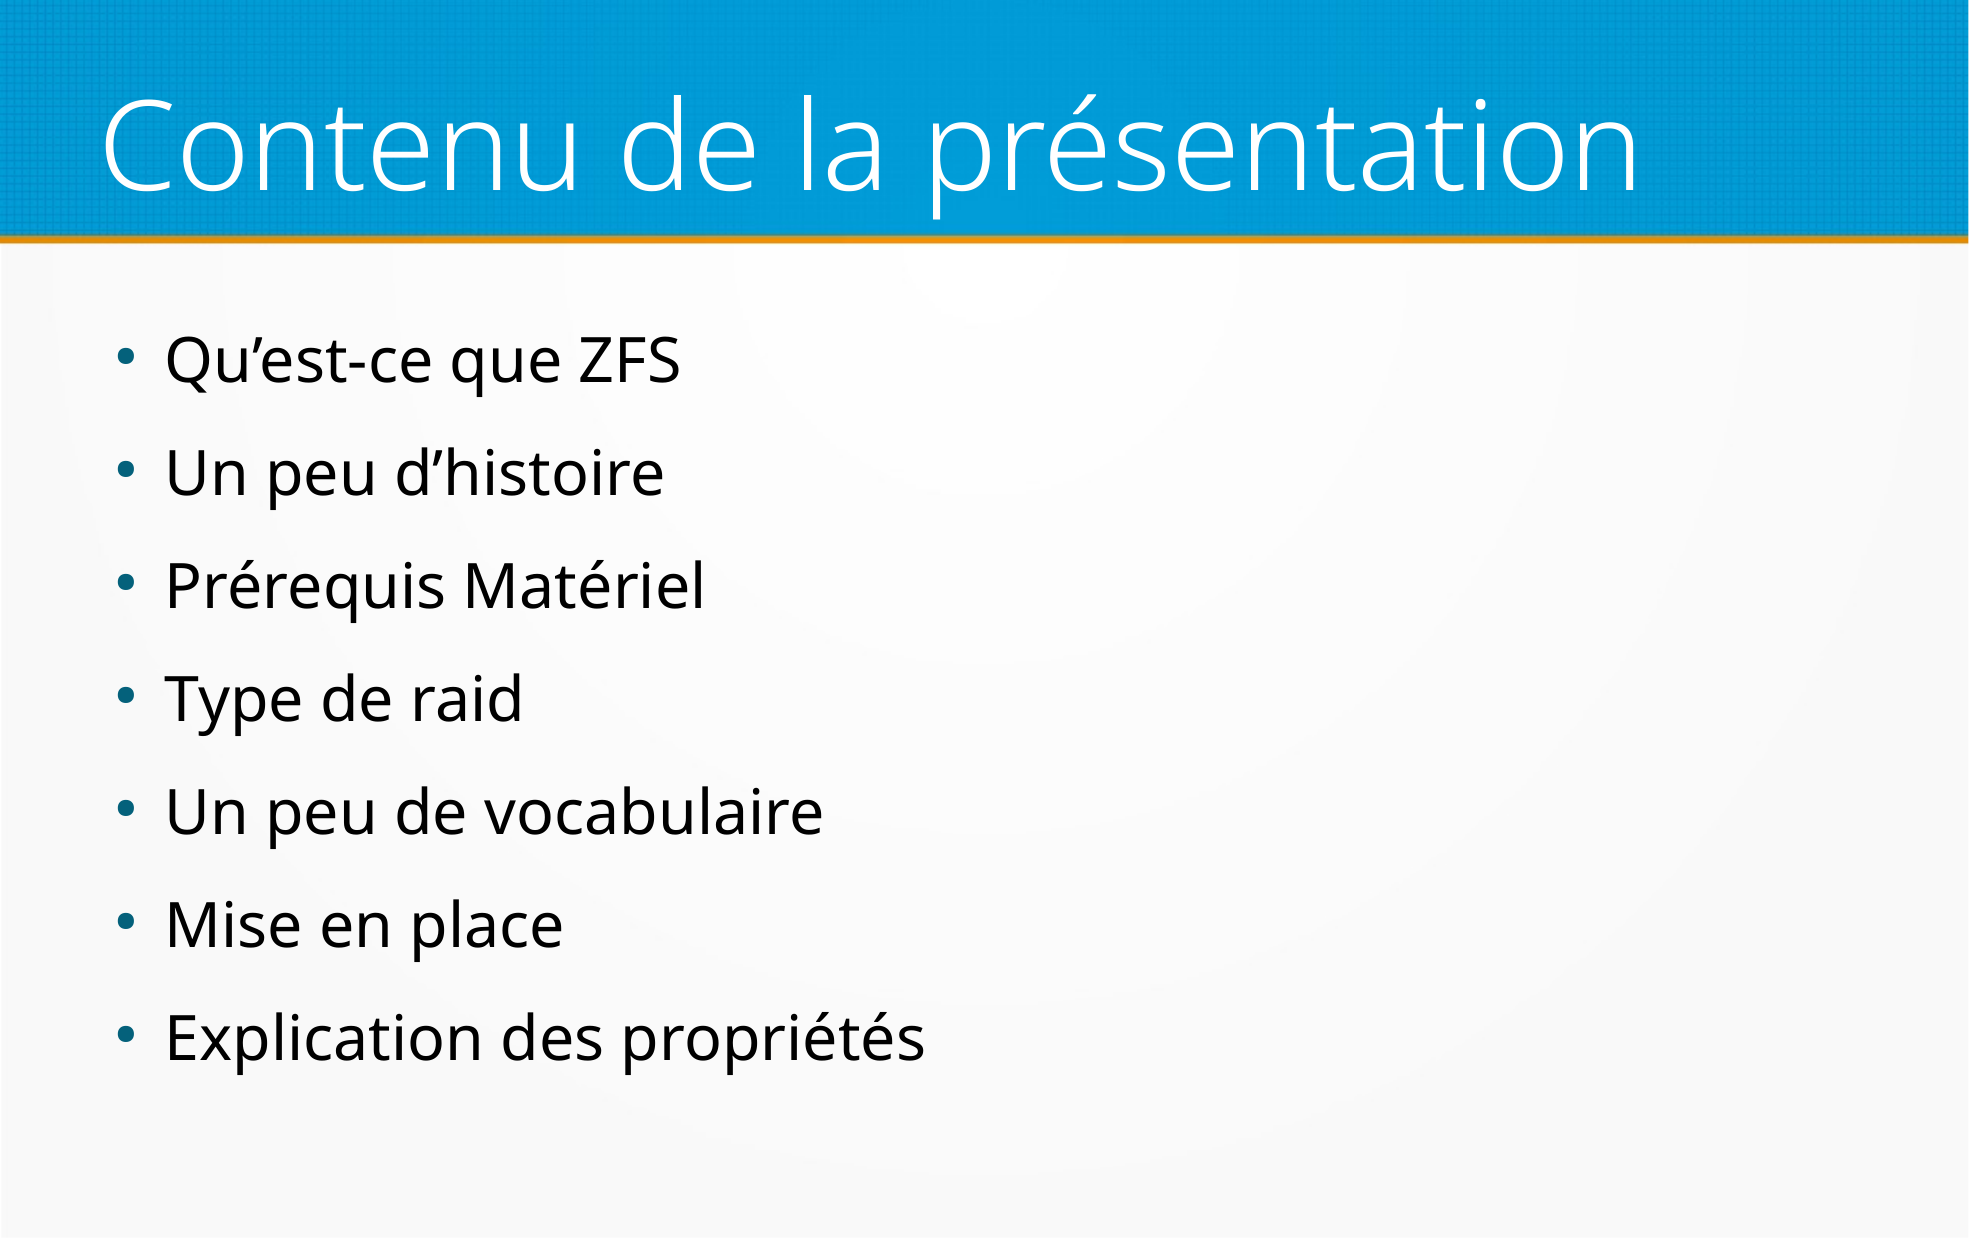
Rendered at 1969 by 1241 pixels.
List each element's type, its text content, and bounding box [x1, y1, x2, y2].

list Qu’est-ce que ZFS Un peu d’histoire Prérequis Matériel Type de raid Un peu de vocabulaire Mise en place Explication des propriétés [98, 315, 1861, 1081]
picture [0, 233, 1969, 1241]
title Contenu de la présentation [98, 19, 1870, 227]
